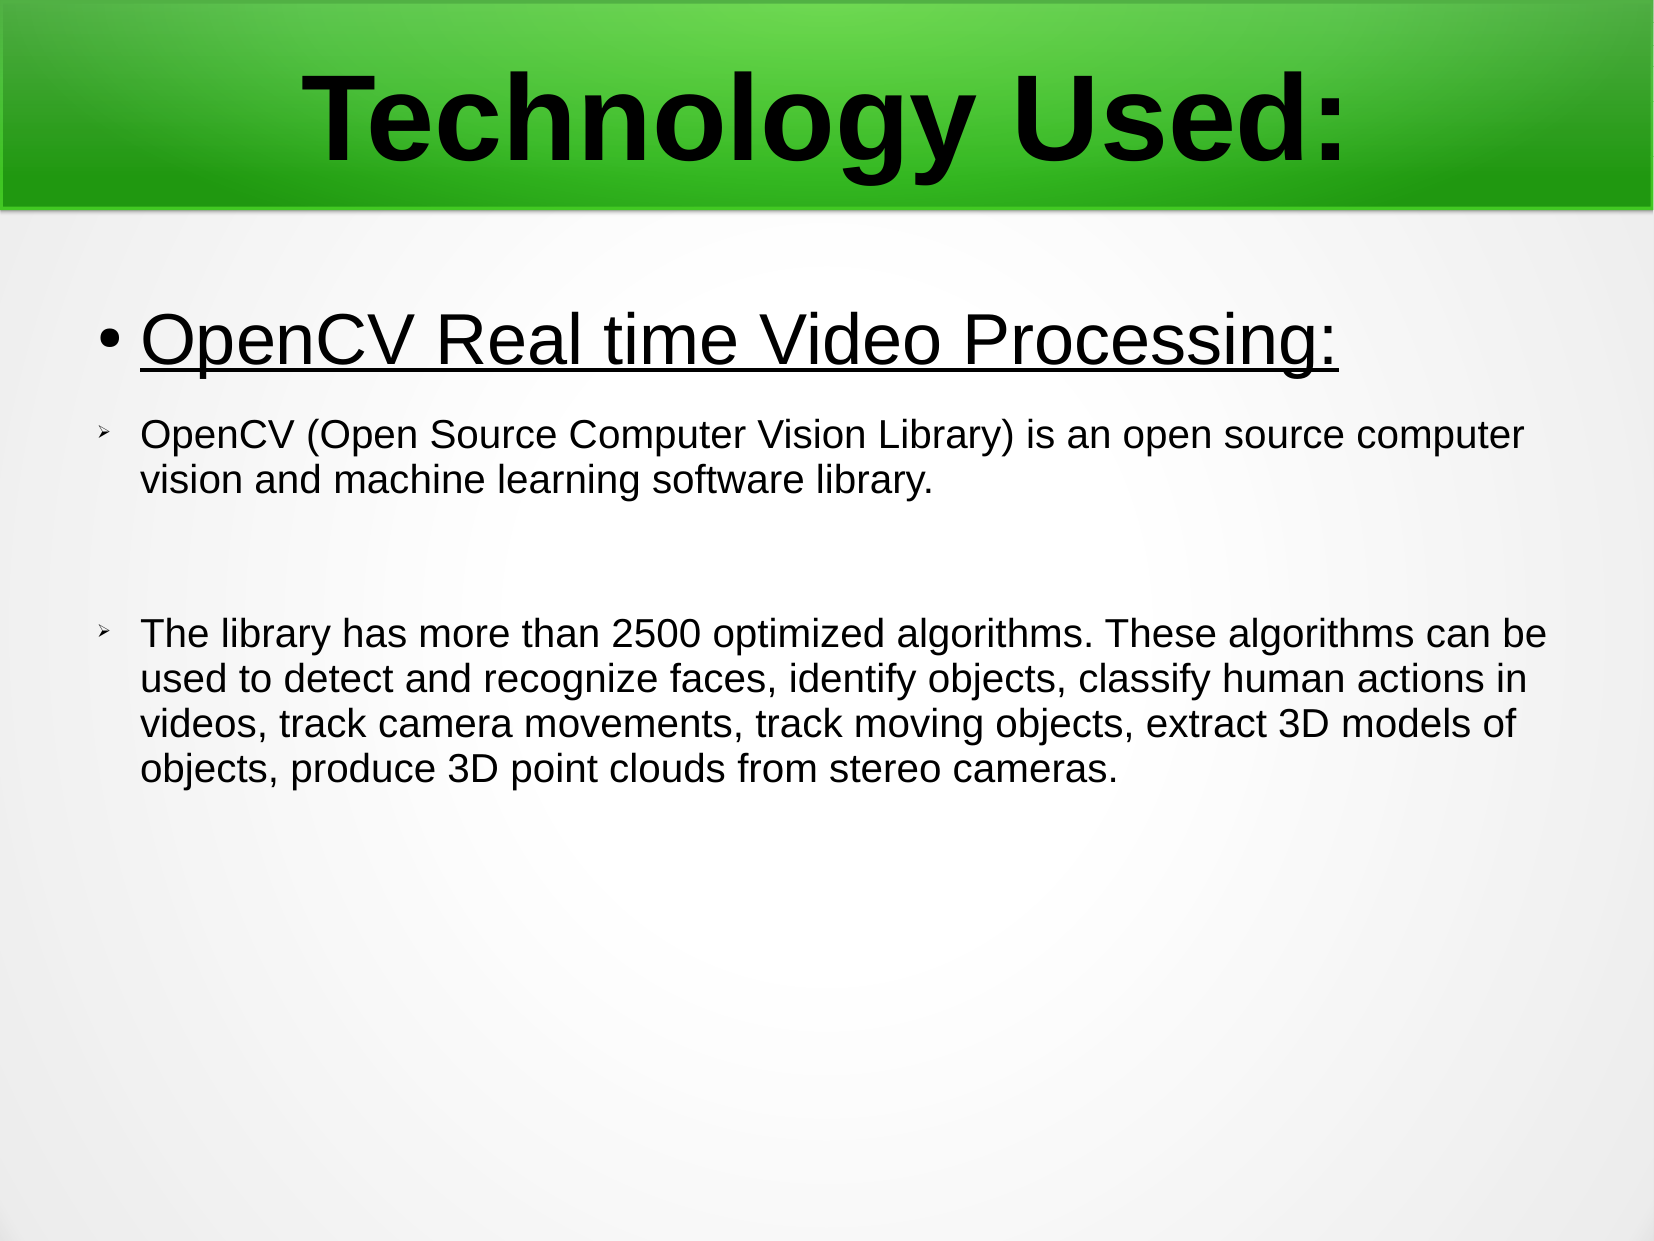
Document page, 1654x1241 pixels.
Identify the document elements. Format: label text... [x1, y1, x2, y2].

list OpenCV Real time Video Processing: OpenCV (Open Source Computer Vision Library) is an open source computer vision and machine learning software library. The library has more than 2500 optimized algorithms. These algorithms can be used to detect and recognize faces, identify objects, classify human actions in videos, track camera movements, track moving objects, extract 3D models of objects, produce 3D point clouds from stereo cameras. [82, 299, 1571, 1019]
title Technology Used: [82, 47, 1571, 189]
